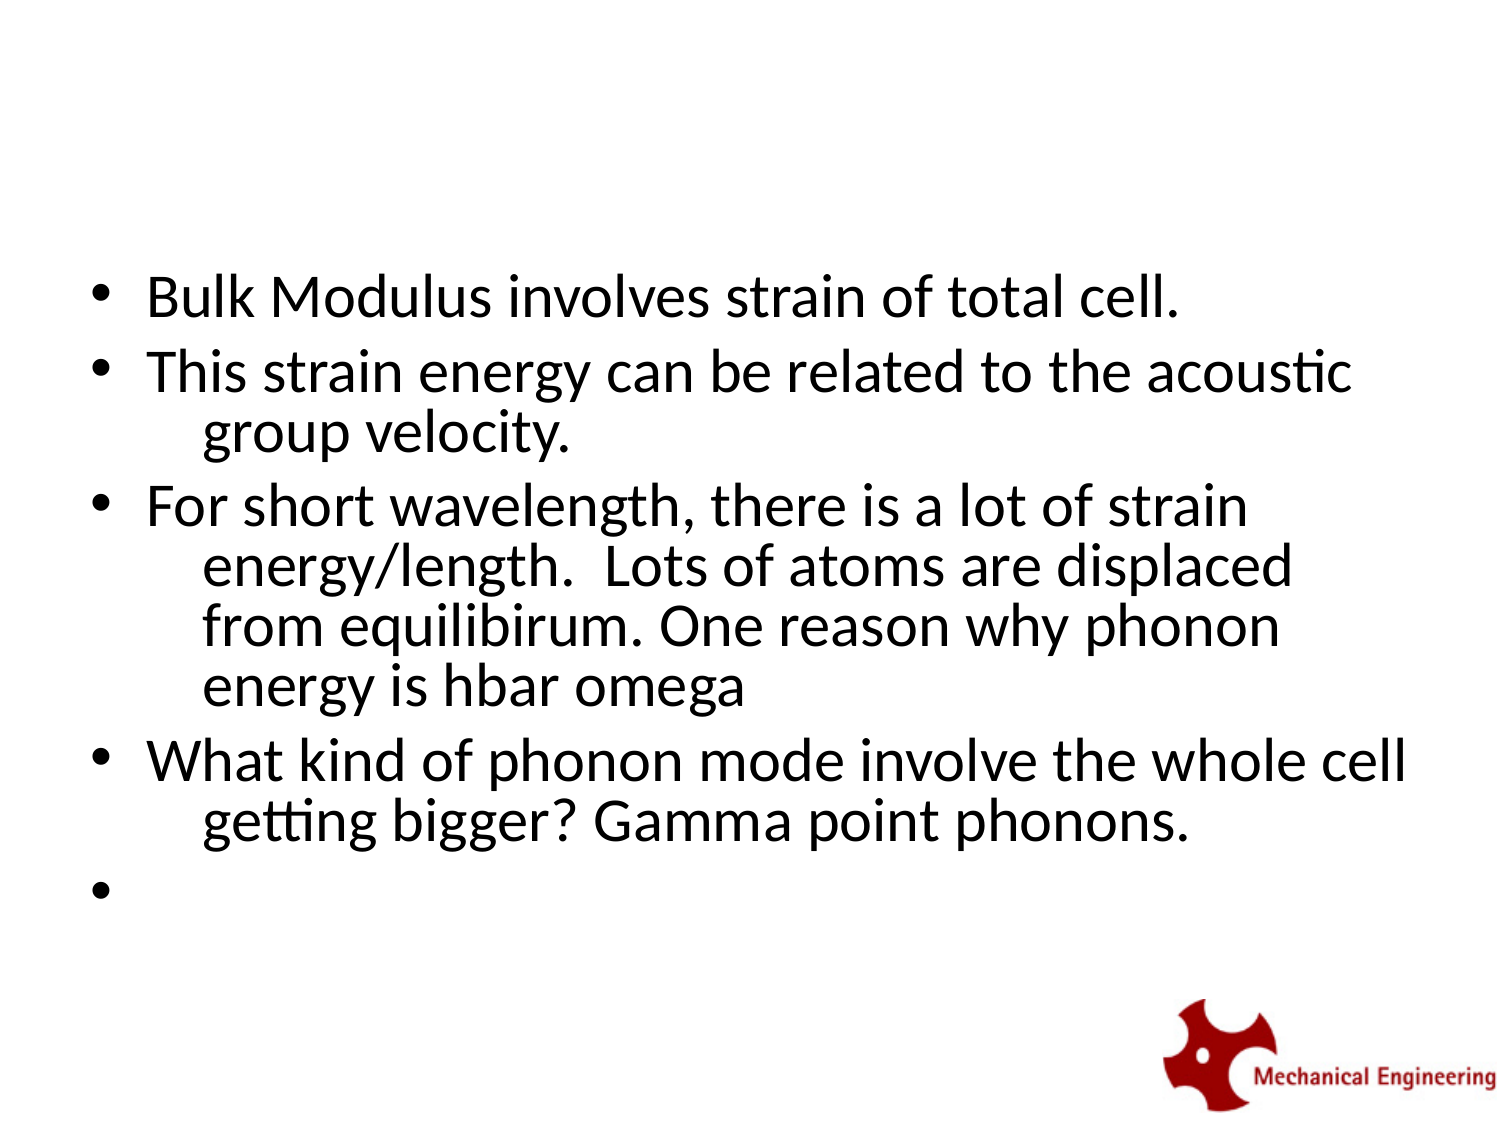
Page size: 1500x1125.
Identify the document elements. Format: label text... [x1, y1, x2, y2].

list Bulk Modulus involves strain of total cell. This strain energy can be related to the acoustic group velocity. For short wavelength, there is a lot of strain energy/length. Lots of atoms are displaced from equilibirum. One reason why phonon energy is hbar omega What kind of phonon mode involve the whole cell getting bigger? Gamma point phonons. [75, 262, 1426, 1005]
